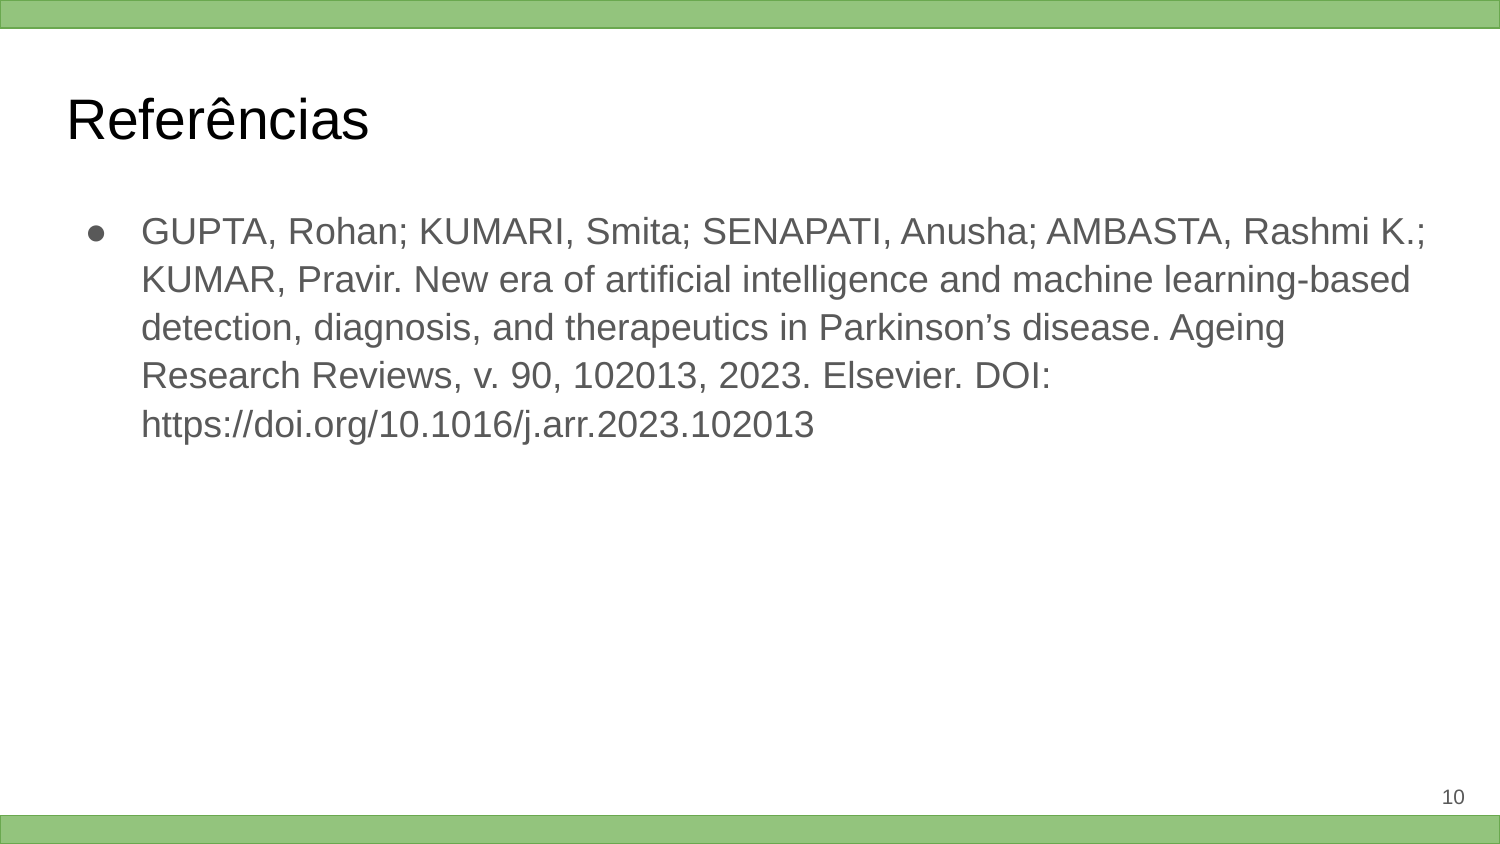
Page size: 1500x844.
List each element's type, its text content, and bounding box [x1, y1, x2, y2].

title Referências [51, 72, 1449, 167]
text_box [0, 815, 1500, 844]
list GUPTA, Rohan; KUMARI, Smita; SENAPATI, Anusha; AMBASTA, Rashmi K.; KUMAR, Pravir. New era of artificial intelligence and machine learning-based detection, diagnosis, and therapeutics in Parkinson’s disease. Ageing Research Reviews, v. 90, 102013, 2023. Elsevier. DOI: https://doi.org/10.1016/j.arr.2023.102013 [51, 189, 1449, 750]
slide_number <number> [1389, 764, 1480, 830]
text_box [0, 0, 1500, 28]
